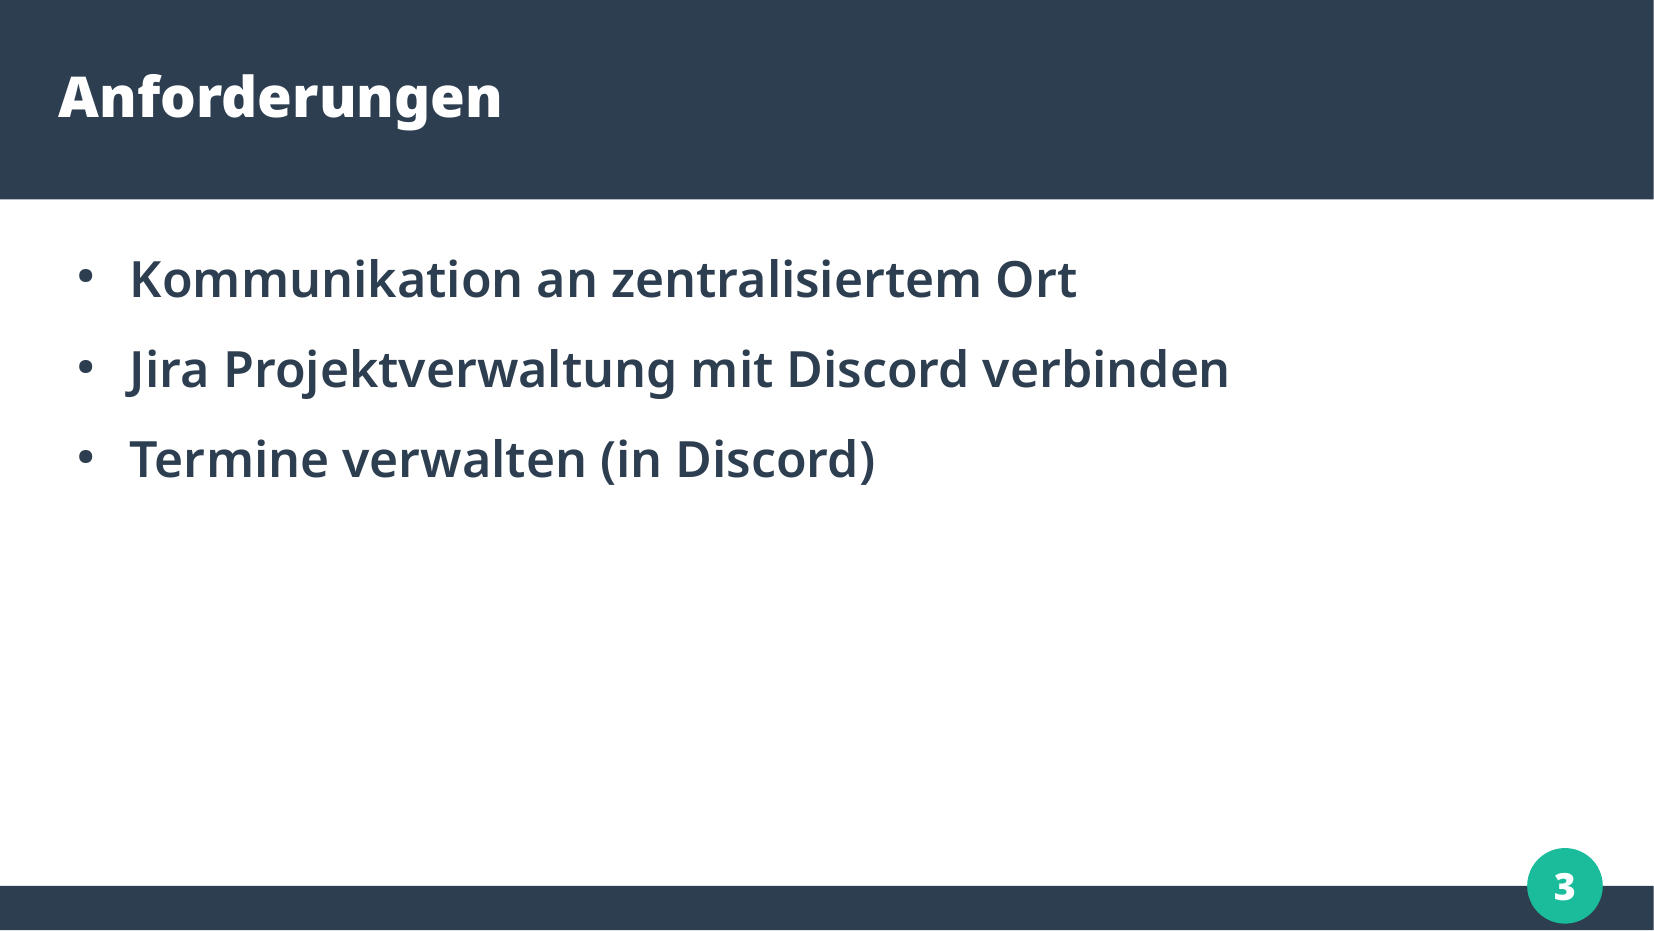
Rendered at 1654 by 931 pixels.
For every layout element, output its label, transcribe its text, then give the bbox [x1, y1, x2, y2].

title Anforderungen [59, 37, 1595, 155]
list Kommunikation an zentralisiertem Ort Jira Projektverwaltung mit Discord verbinden Termine verwalten (in Discord) [59, 243, 1595, 864]
